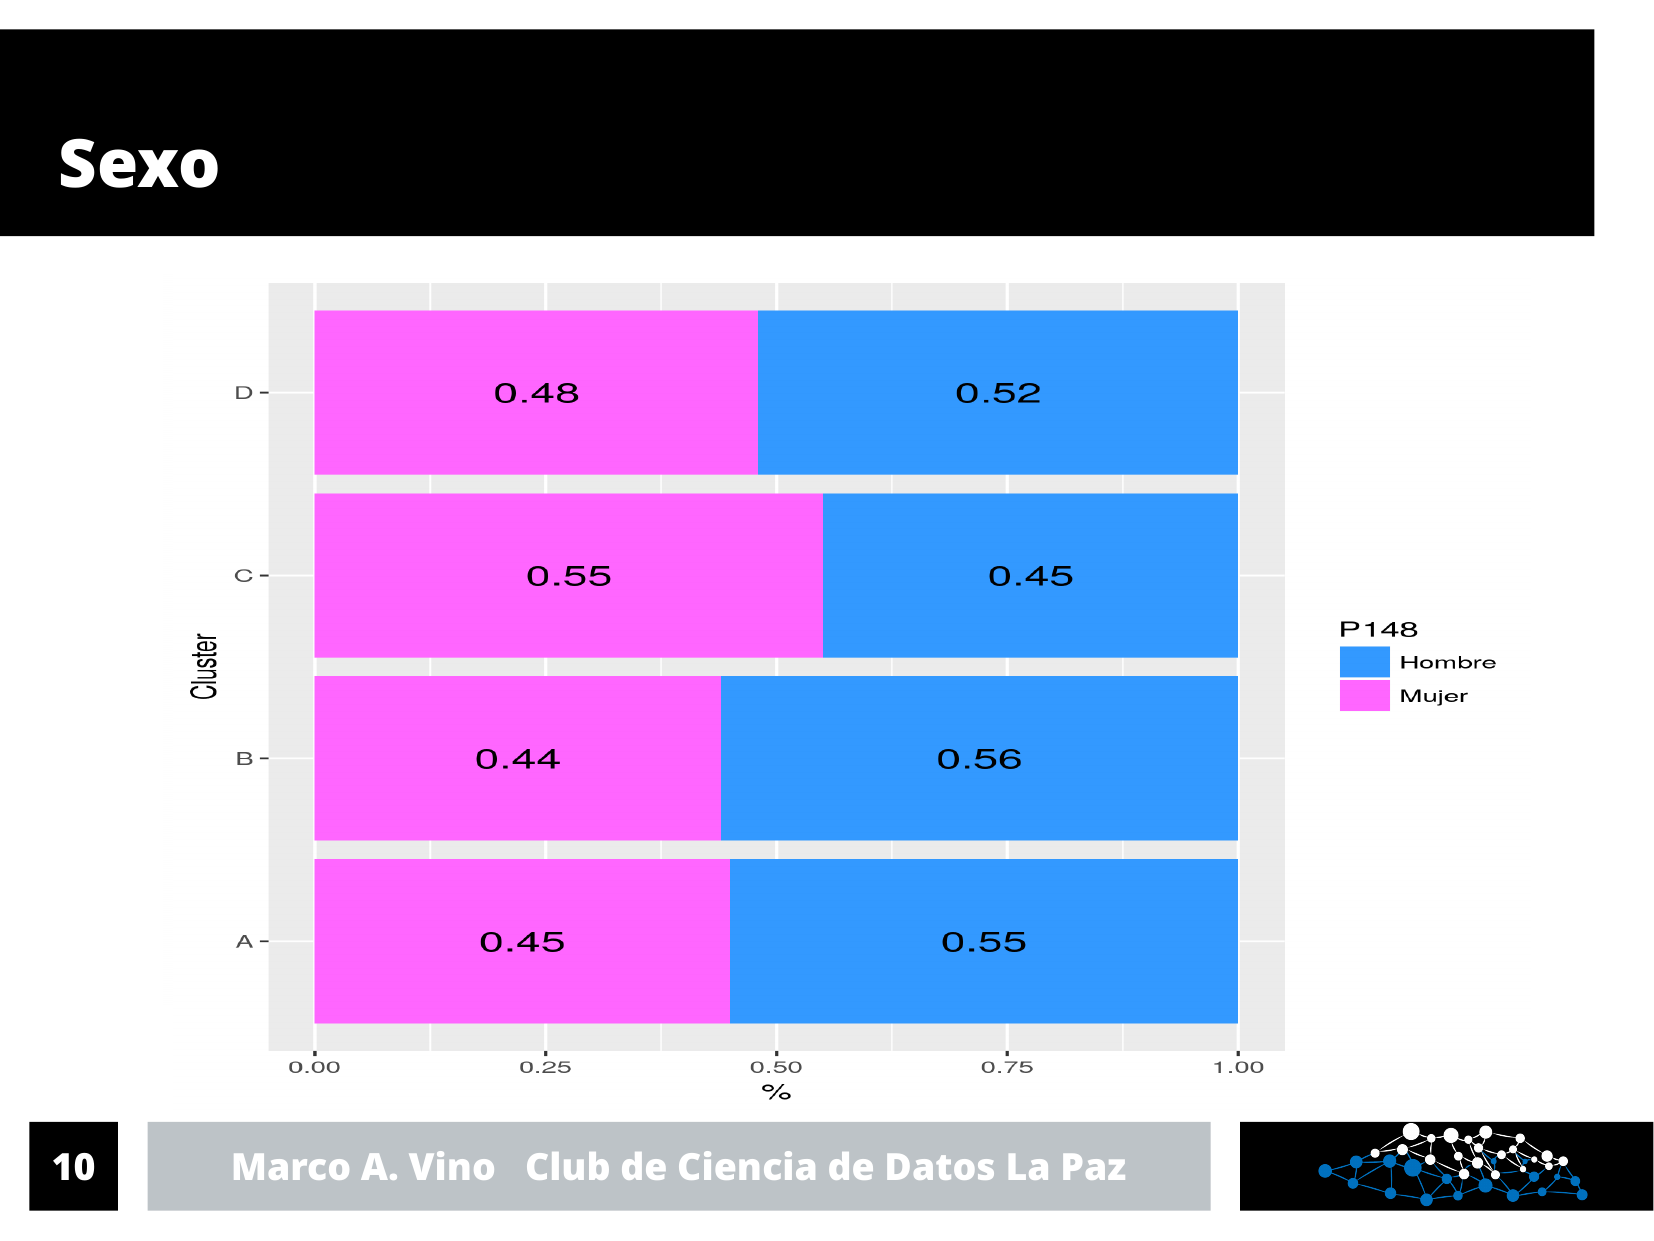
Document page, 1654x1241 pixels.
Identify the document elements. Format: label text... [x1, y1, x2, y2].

picture [163, 272, 1599, 1225]
title Sexo [58, 58, 1595, 207]
